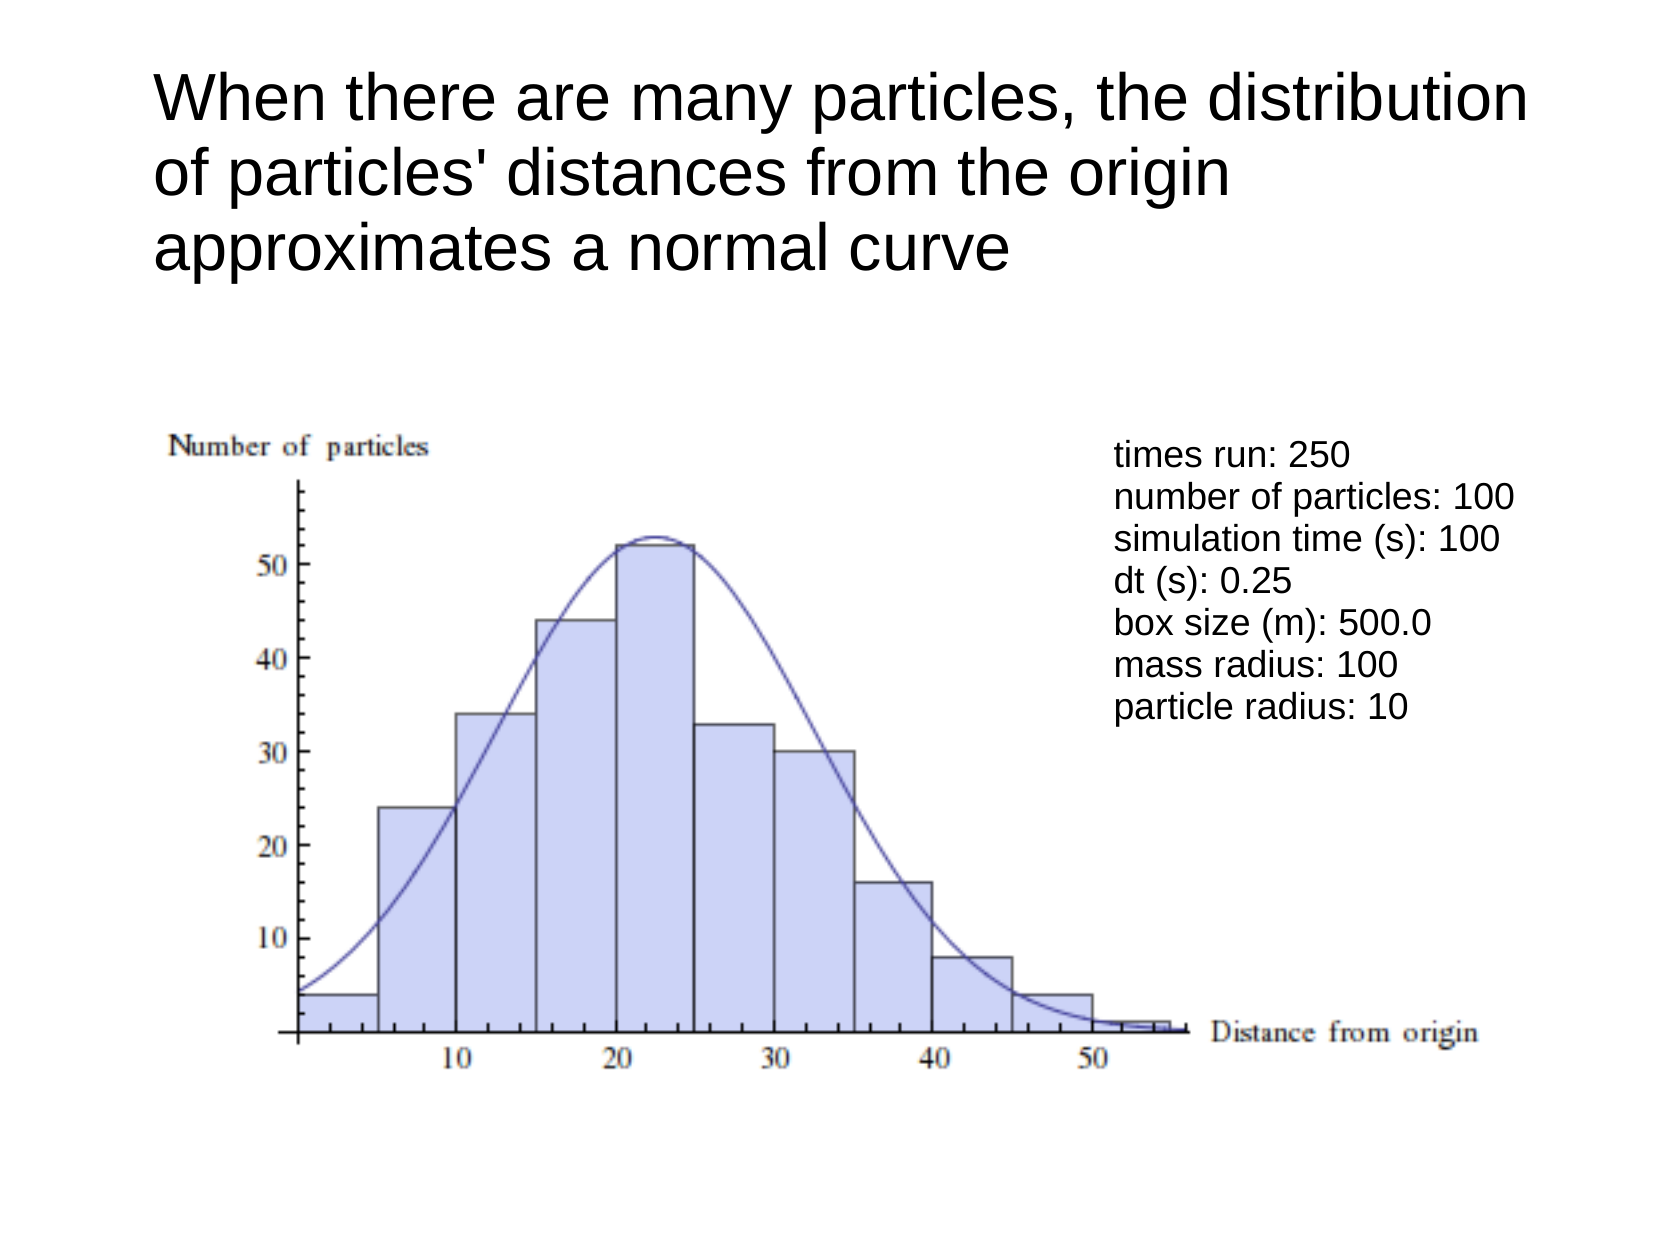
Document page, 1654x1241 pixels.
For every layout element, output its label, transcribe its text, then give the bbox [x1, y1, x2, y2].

list When there are many particles, the distribution of particles' distances from the origin approximates a normal curve [82, 60, 1576, 1010]
picture [164, 427, 1486, 1081]
text_box times run: 250 number of particles: 100 simulation time (s): 100 dt (s): 0.25 box size (m): 500.0 mass radius: 100 particle radius: 10 [1067, 426, 1531, 736]
